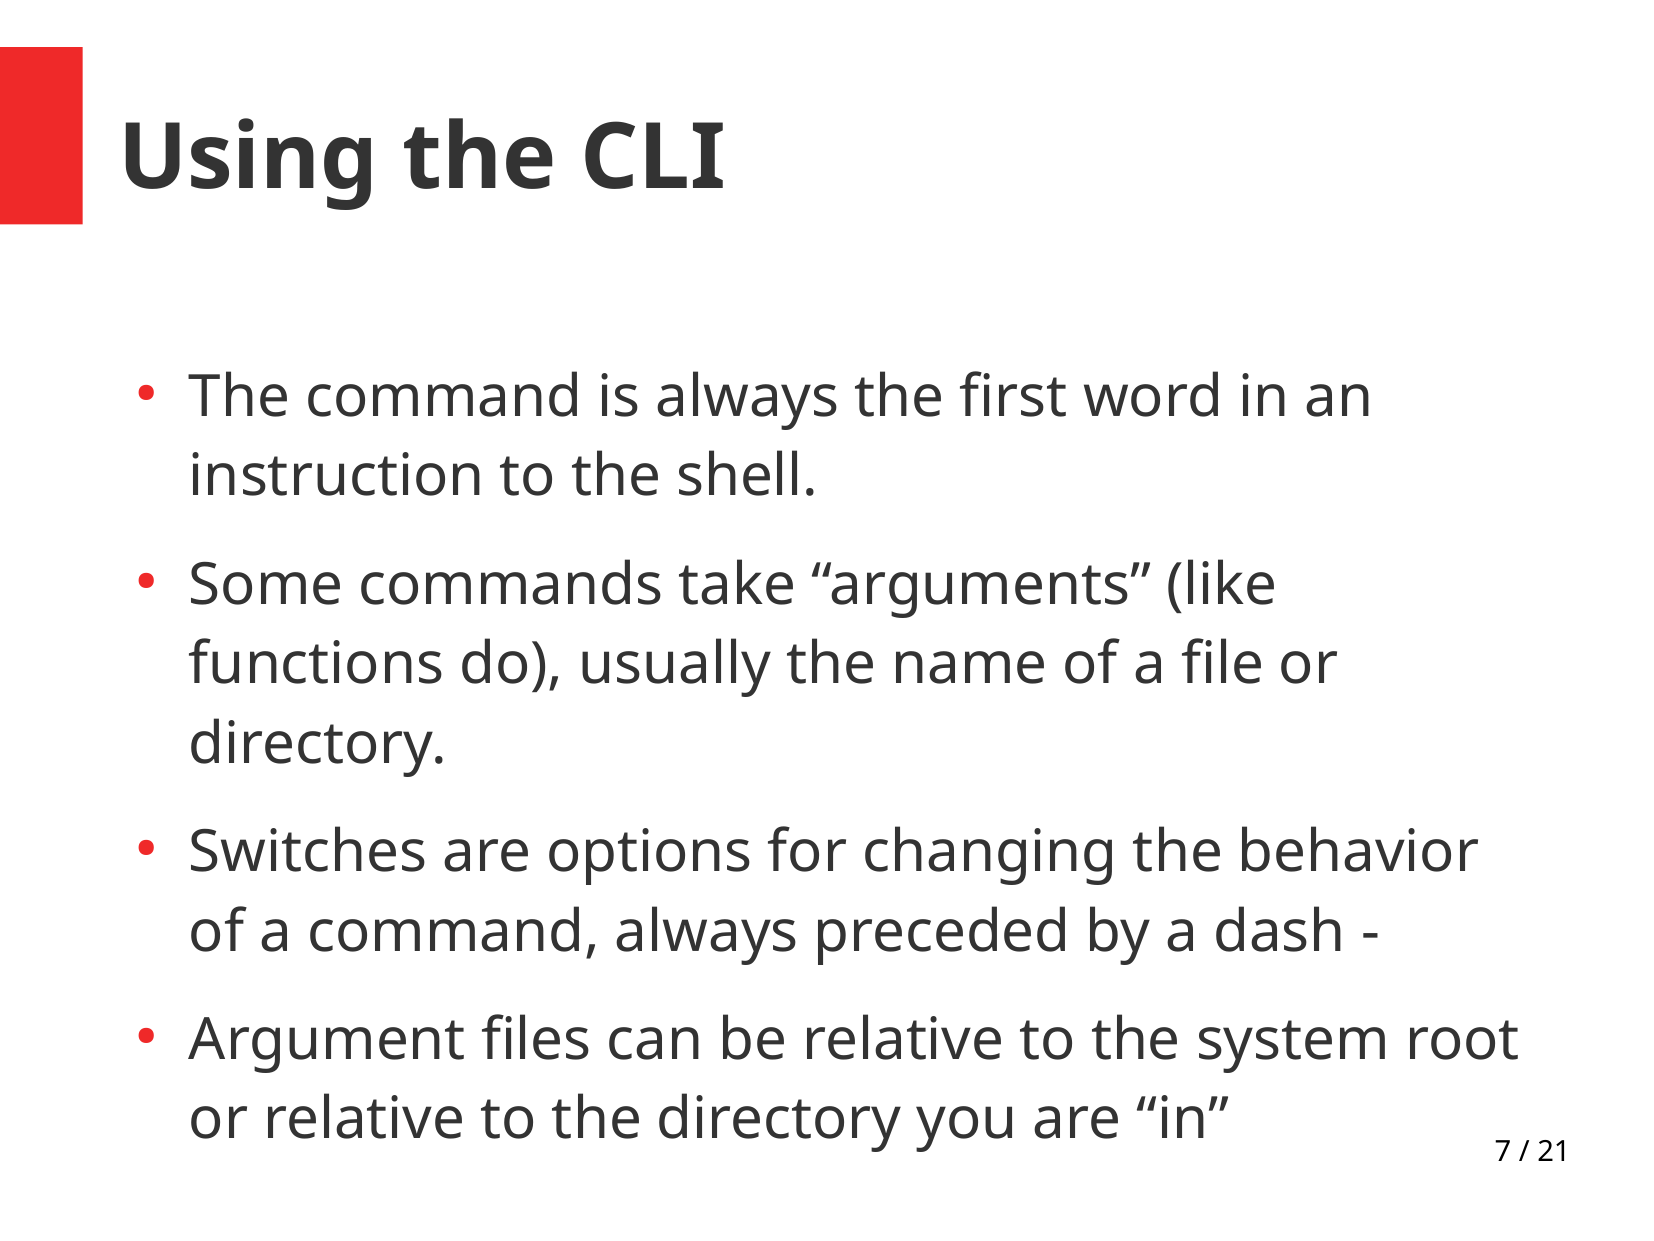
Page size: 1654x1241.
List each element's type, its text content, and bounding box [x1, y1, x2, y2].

title Using the CLI [118, 49, 1571, 257]
list The command is always the first word in an instruction to the shell. Some commands take “arguments” (like functions do), usually the name of a file or directory. Switches are options for changing the behavior of a command, always preceded by a dash - Argument files can be relative to the system root or relative to the directory you are “in” [118, 354, 1536, 1074]
